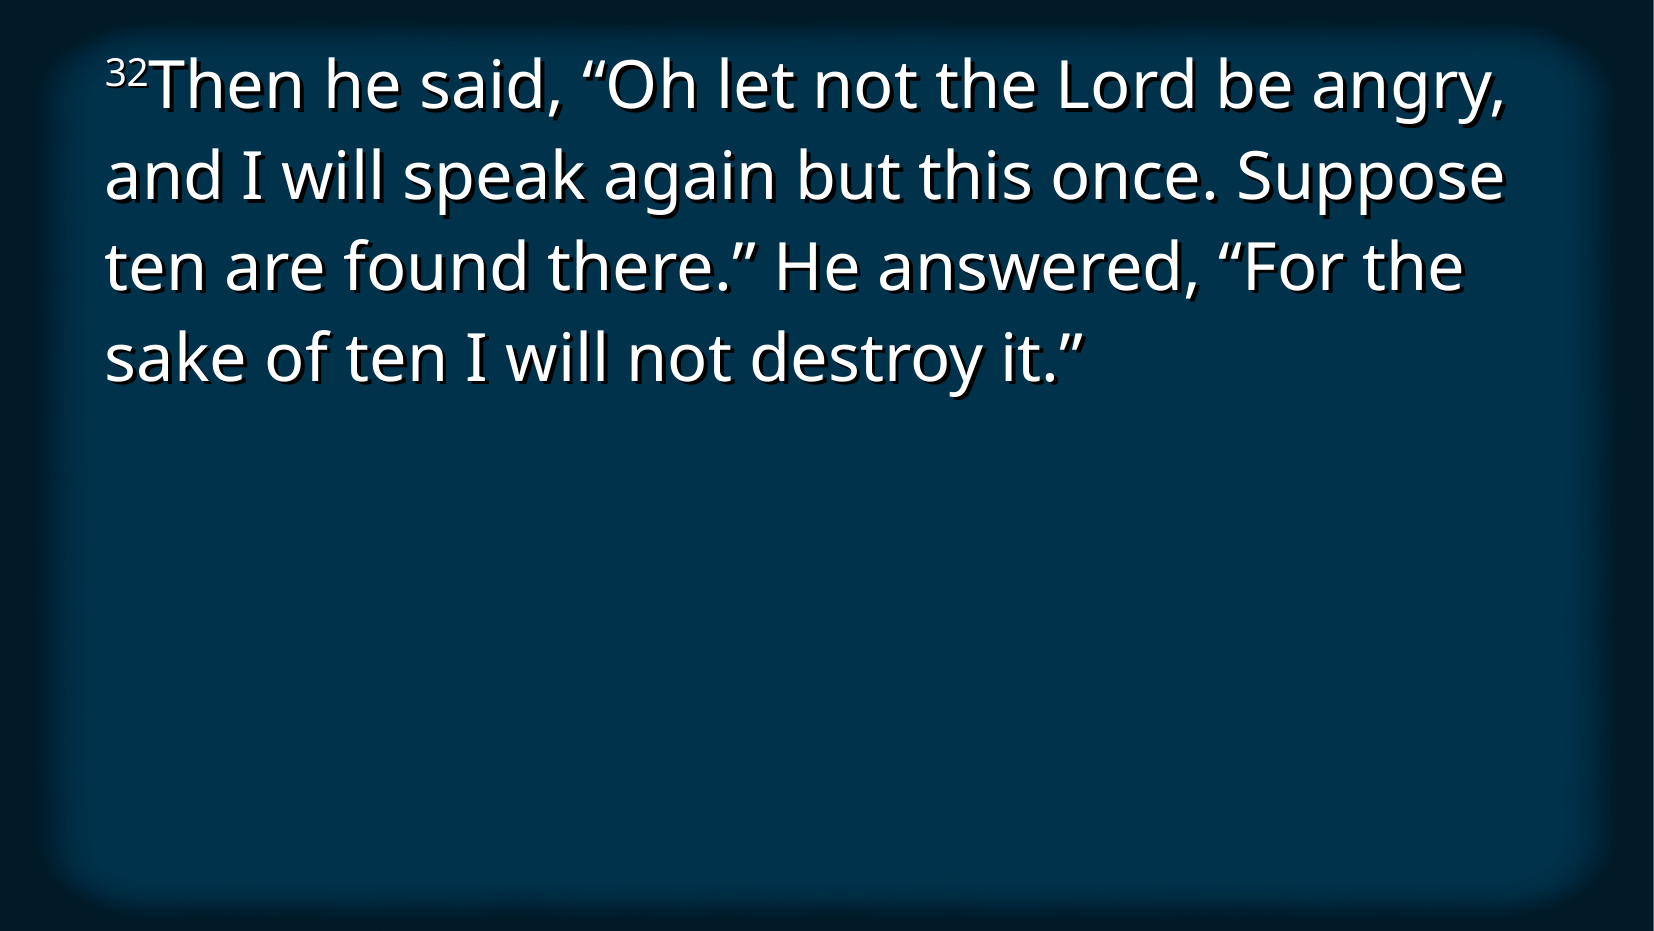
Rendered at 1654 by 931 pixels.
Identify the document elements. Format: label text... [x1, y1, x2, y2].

text_box 32Then he said, “Oh let not the Lord be angry, and I will speak again but this once. Suppose ten are found there.” He answered, “For the sake of ten I will not destroy it.” [90, 30, 1576, 400]
picture [0, 0, 1654, 931]
